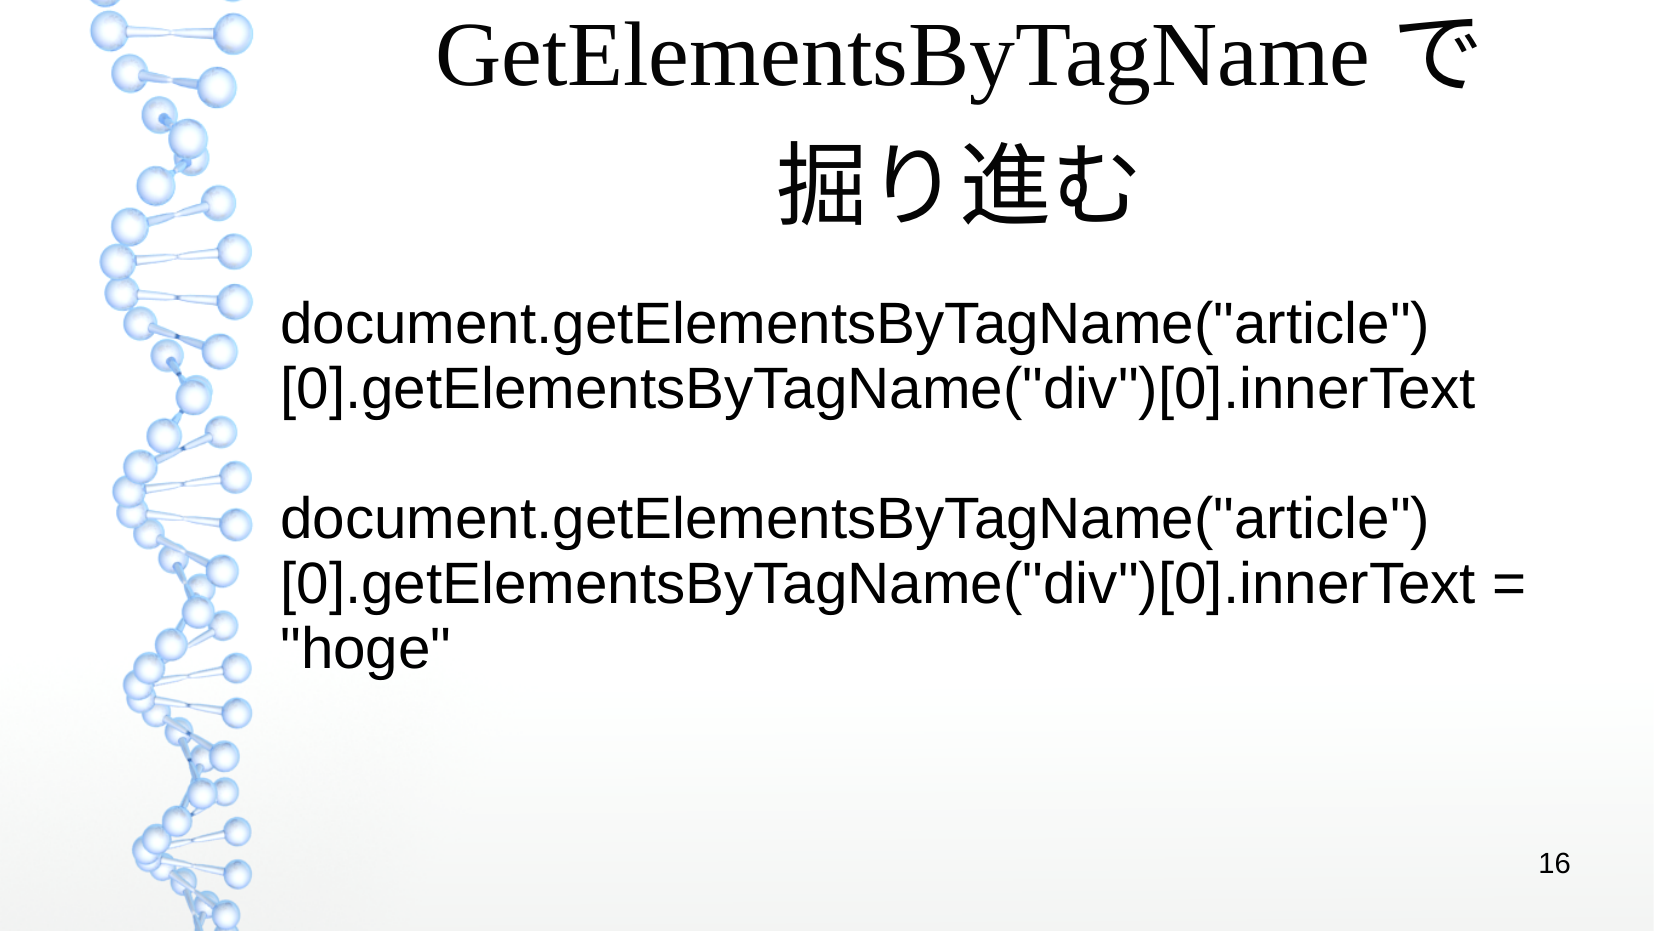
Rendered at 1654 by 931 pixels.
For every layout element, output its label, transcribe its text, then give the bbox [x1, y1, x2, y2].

title GetElementsByTagNameで 掘り進む [265, 0, 1654, 233]
picture [0, 0, 1654, 931]
text_box document.getElementsByTagName("article")[0].getElementsByTagName("div")[0].innerText document.getElementsByTagName("article")[0].getElementsByTagName("div")[0].innerText = "hoge" [265, 283, 1605, 875]
